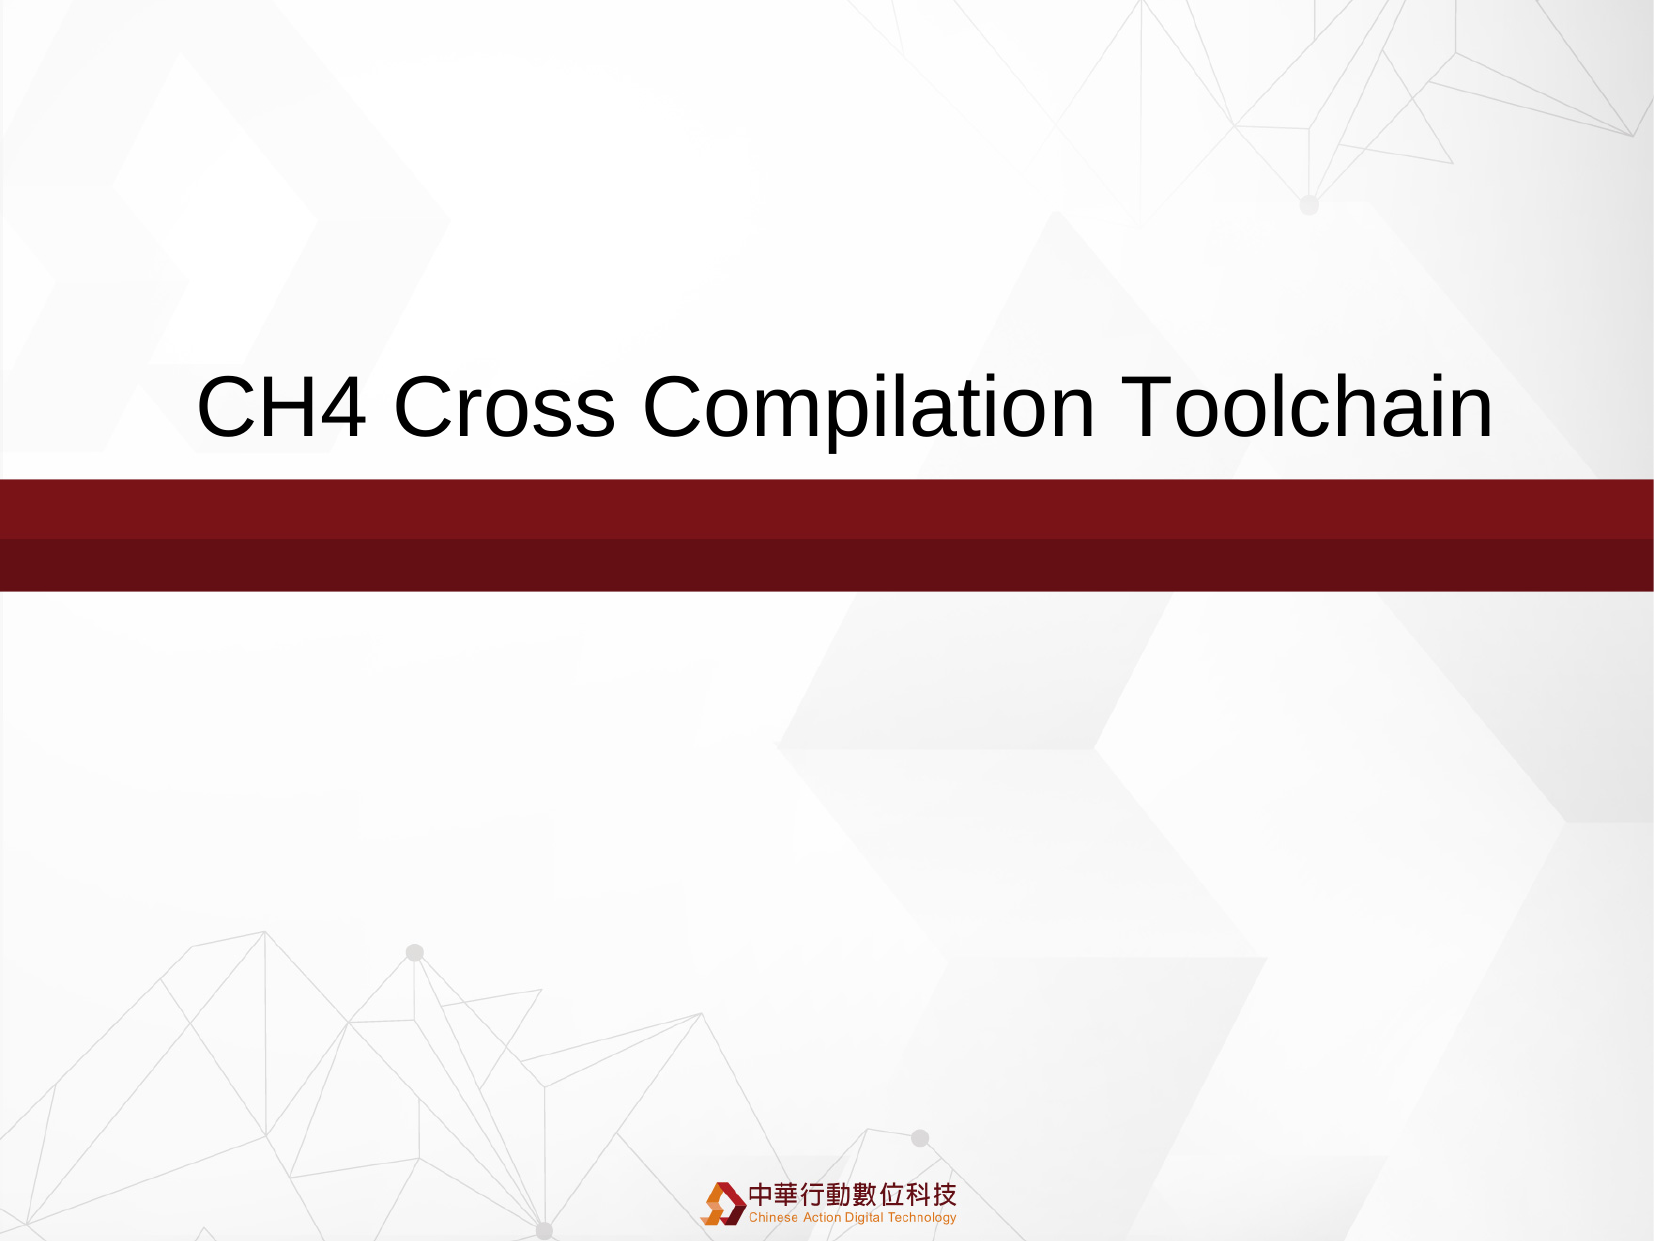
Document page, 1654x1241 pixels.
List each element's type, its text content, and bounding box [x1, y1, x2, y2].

picture [0, 0, 1654, 1241]
title CH4 Cross Compilation Toolchain [101, 302, 1591, 511]
